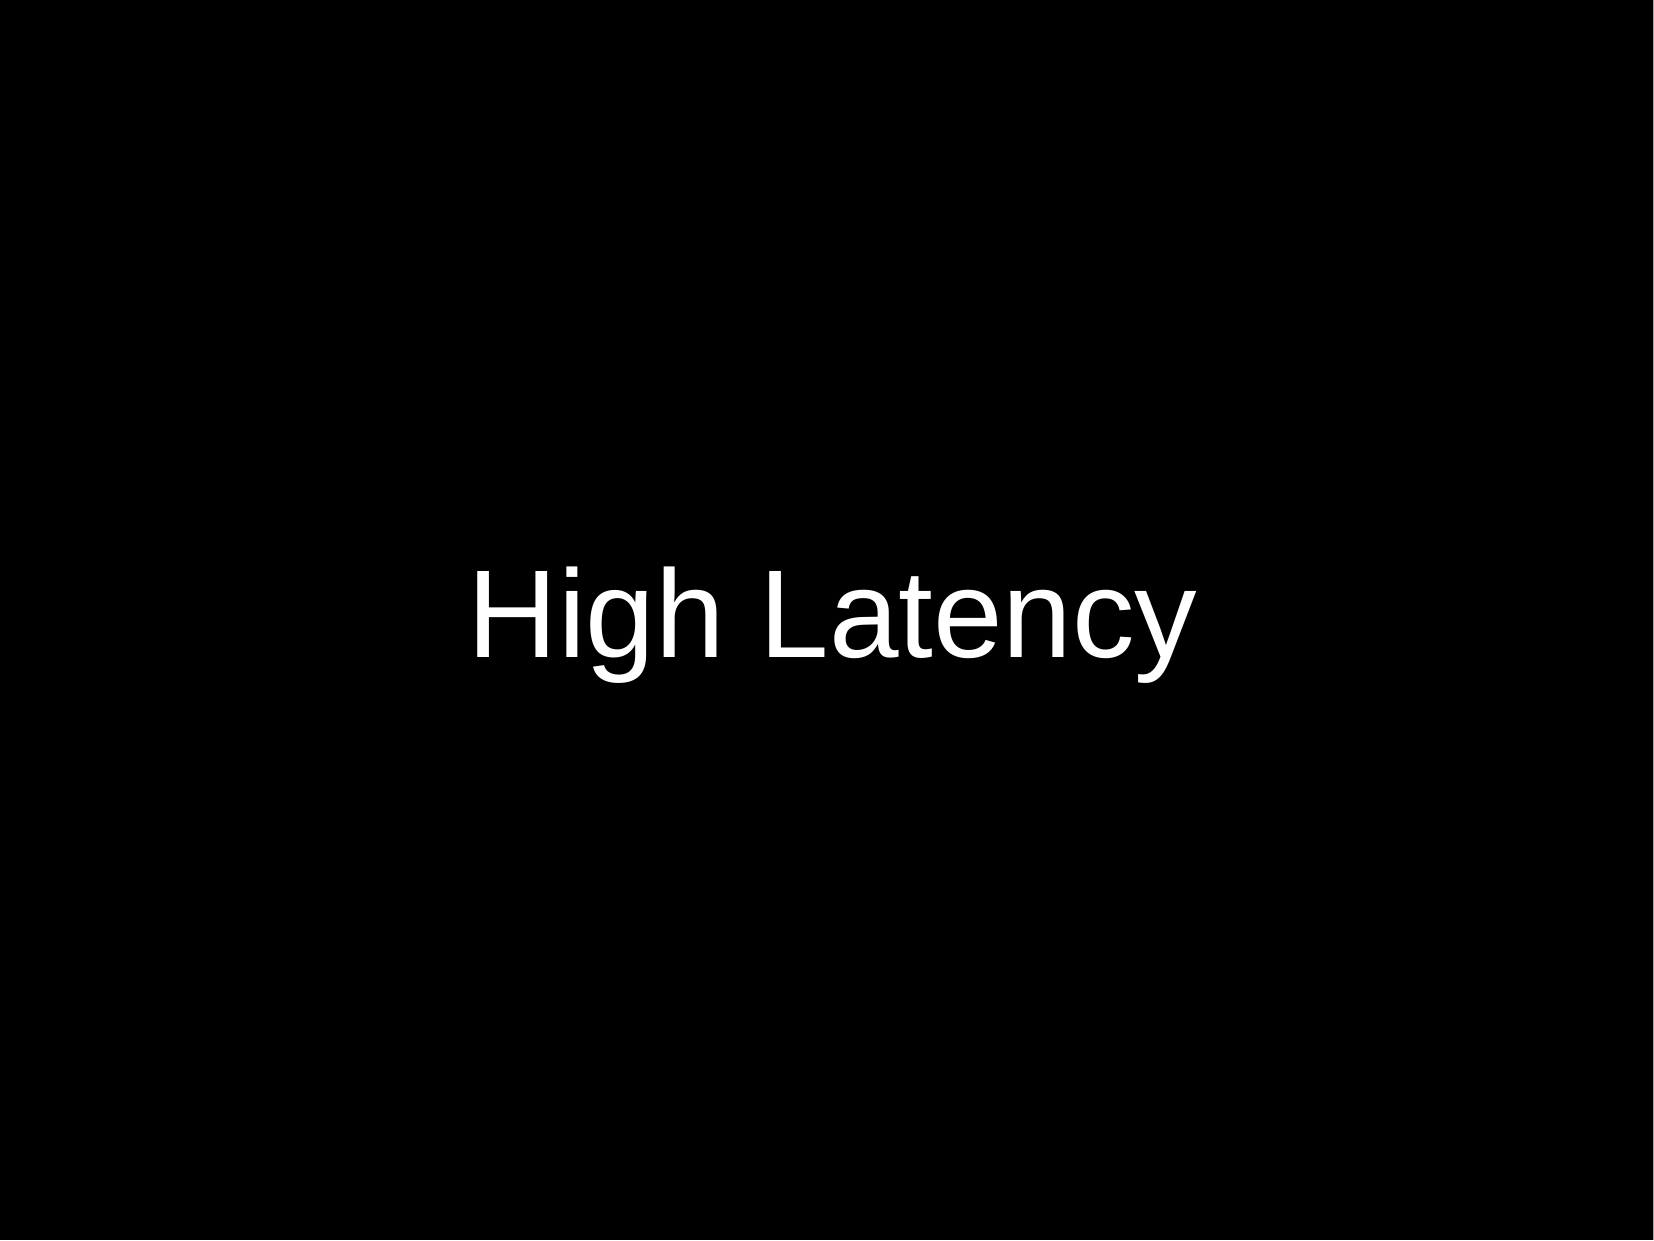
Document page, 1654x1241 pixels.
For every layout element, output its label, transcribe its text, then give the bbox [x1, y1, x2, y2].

title High Latency [88, 413, 1577, 816]
